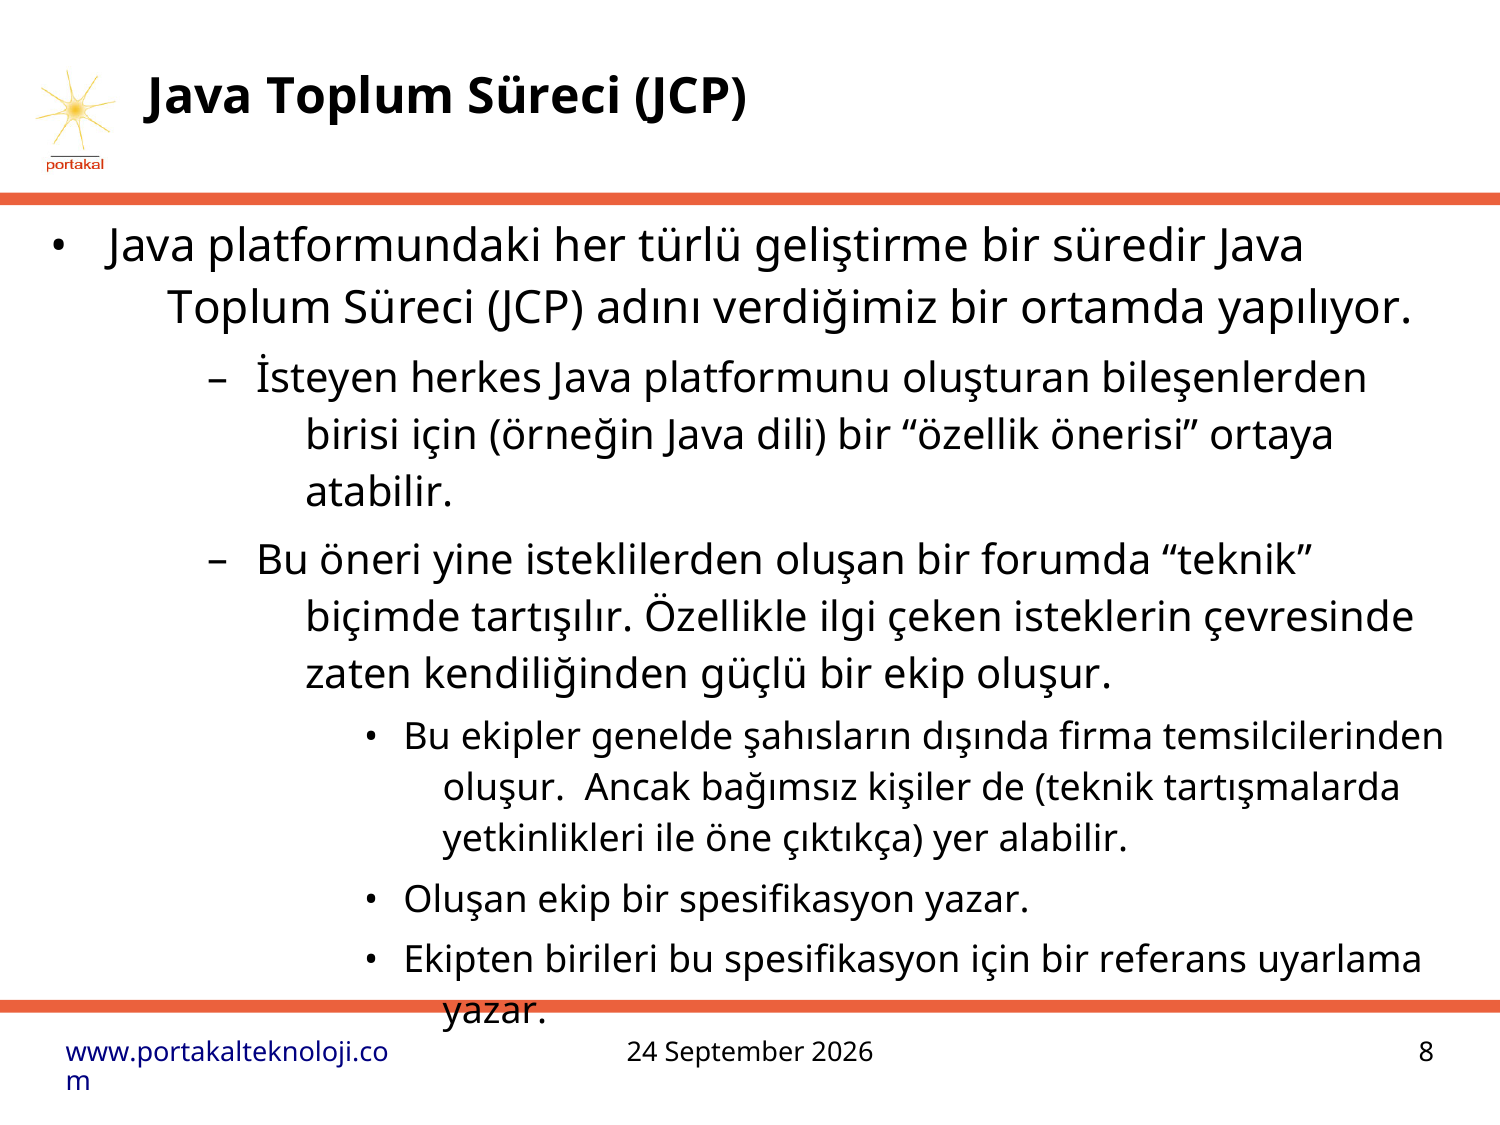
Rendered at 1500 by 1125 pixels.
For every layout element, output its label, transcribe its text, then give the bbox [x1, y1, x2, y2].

title Java Toplum Süreci (JCP) [147, 7, 1450, 181]
list Java platformundaki her türlü geliştirme bir süredir Java Toplum Süreci (JCP) adını verdiğimiz bir ortamda yapılıyor. İsteyen herkes Java platformunu oluşturan bileşenlerden birisi için (örneğin Java dili) bir “özellik önerisi” ortaya atabilir. Bu öneri yine isteklilerden oluşan bir forumda “teknik” biçimde tartışılır. Özellikle ilgi çeken isteklerin çevresinde zaten kendiliğinden güçlü bir ekip oluşur. Bu ekipler genelde şahısların dışında firma temsilcilerinden oluşur. Ancak bağımsız kişiler de (teknik tartışmalarda yetkinlikleri ile öne çıktıkça) yer alabilir. Oluşan ekip bir spesifikasyon yazar. Ekipten birileri bu spesifikasyon için bir referans uyarlama yazar. [50, 212, 1450, 888]
picture [29, 5, 120, 184]
